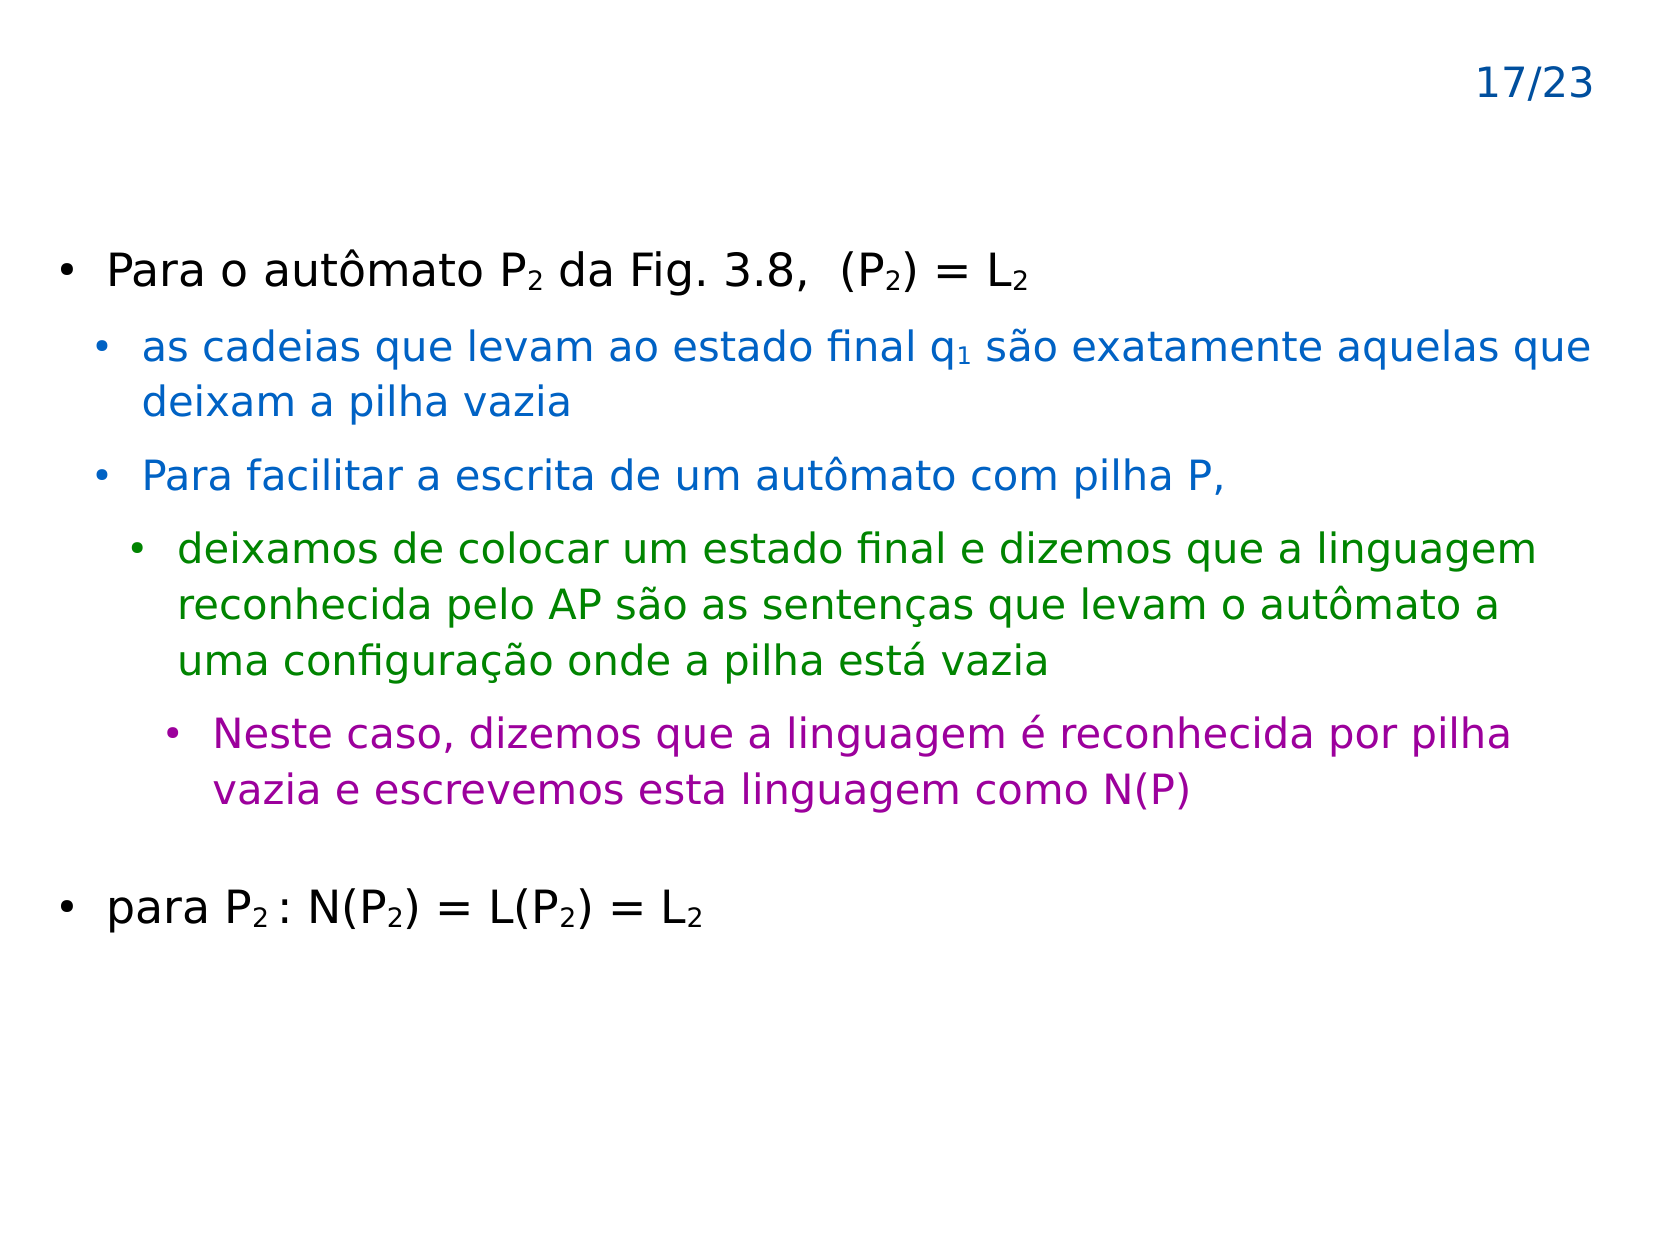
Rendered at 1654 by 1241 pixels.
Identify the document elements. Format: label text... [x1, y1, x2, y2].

list Para o autômato P2 da Fig. 3.8, (P2) = L2 as cadeias que levam ao estado final q1 são exatamente aquelas que deixam a pilha vazia Para facilitar a escrita de um autômato com pilha P, deixamos de colocar um estado final e dizemos que a linguagem reconhecida pelo AP são as sentenças que levam o autômato a uma configuração onde a pilha está vazia Neste caso, dizemos que a linguagem é reconhecida por pilha vazia e escrevemos esta linguagem como N(P) para P2 : N(P2) = L(P2) = L2 [59, 236, 1595, 1211]
